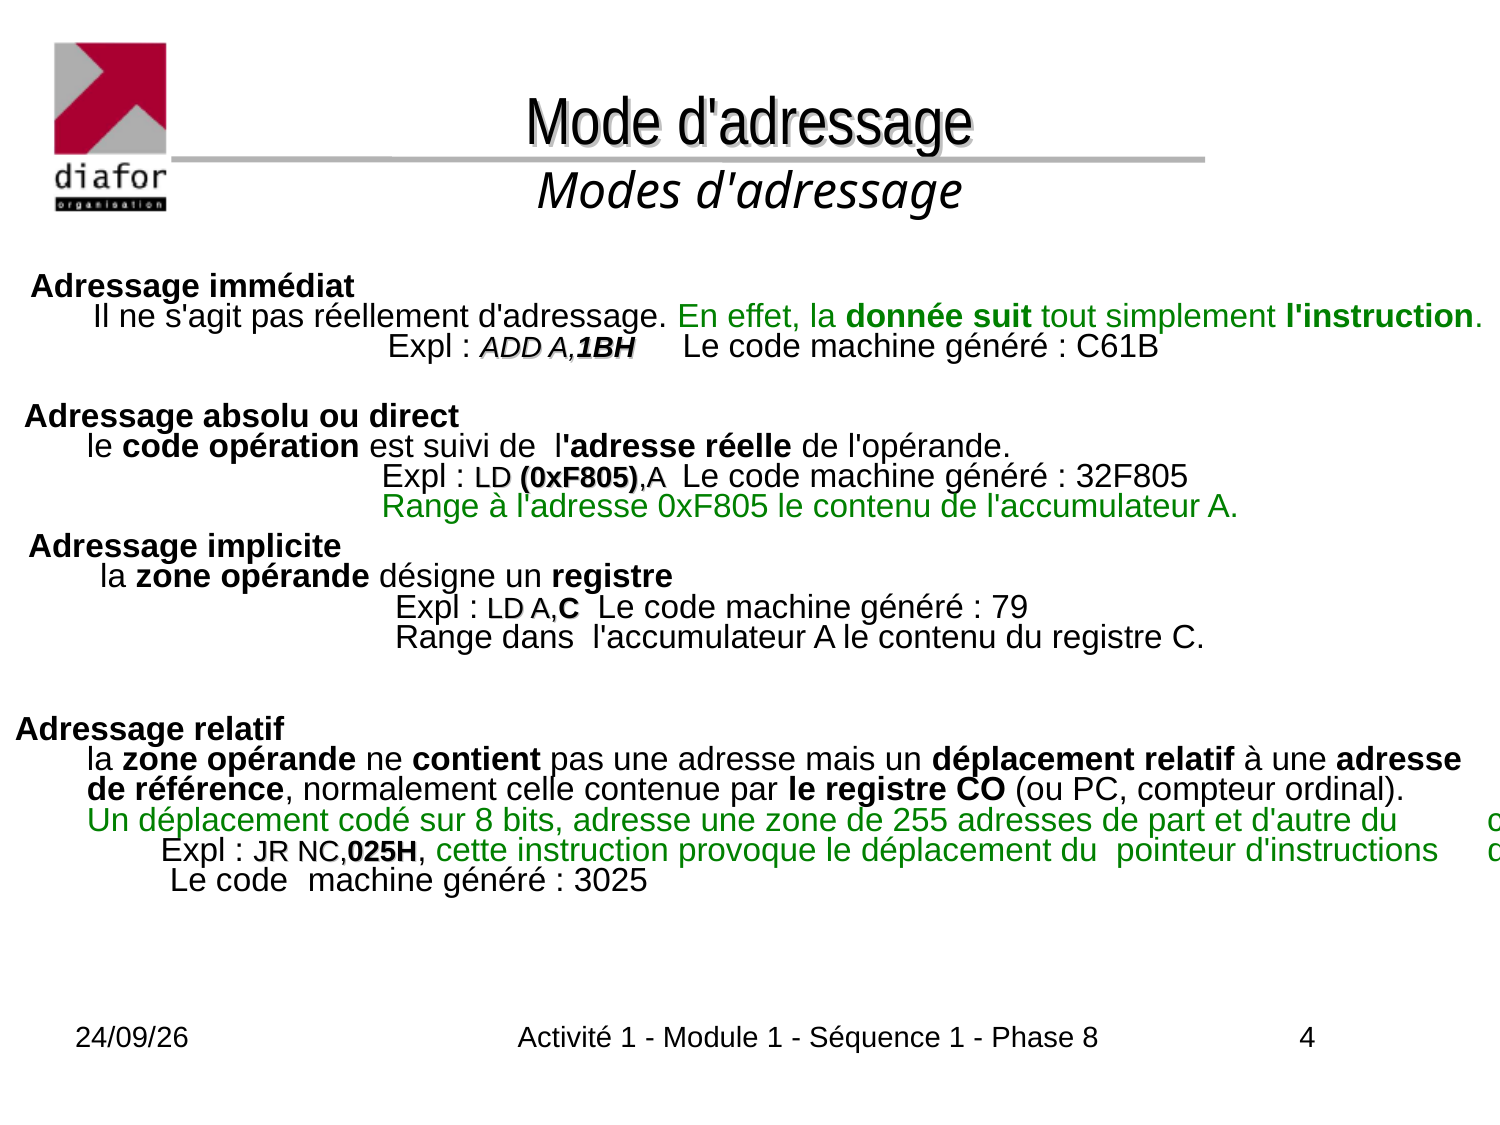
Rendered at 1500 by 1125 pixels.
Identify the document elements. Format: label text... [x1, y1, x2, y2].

text_box [75, 1024, 320, 1096]
text_box [1299, 1024, 1419, 1096]
text_box Adressage immédiat Il ne s'agit pas réellement d'adressage. En effet, la donnée suit tout simplement l'instruction. Expl : ADD A,1BH Le code machine généré : C61B [5, 265, 1500, 372]
text_box Adressage absolu ou direct le code opération est suivi de l'adresse réelle de l'opérande. Expl : LD (0xF805),A Le code machine généré : 32F805 Range à l'adresse 0xF805 le contenu de l'accumulateur A. [0, 395, 1477, 502]
text_box Adressage relatif la zone opérande ne contient pas une adresse mais un déplacement relatif à une adresse de référence, normalement celle contenue par le registre CO (ou PC, compteur ordinal). Un déplacement codé sur 8 bits, adresse une zone de 255 adresses de part et d'autre du contenu courant du compteur ordinal. Expl : JR NC,025H, cette instruction provoque le déplacement du pointeur d'instructions de 37 emplacements mémoires (25H) si la condition No Carry est réalisé Le code machine généré : 3025 [0, 708, 1500, 966]
text_box Adressage implicite la zone opérande désigne un registre Expl : LD A,C Le code machine généré : 79 Range dans l'accumulateur A le contenu du registre C. [13, 526, 1247, 632]
title Mode d'adressage Modes d'adressage [75, 45, 1426, 250]
text_box Activité 1 - Module 1 - Séquence 1 - Phase 8 [324, 1024, 1293, 1096]
